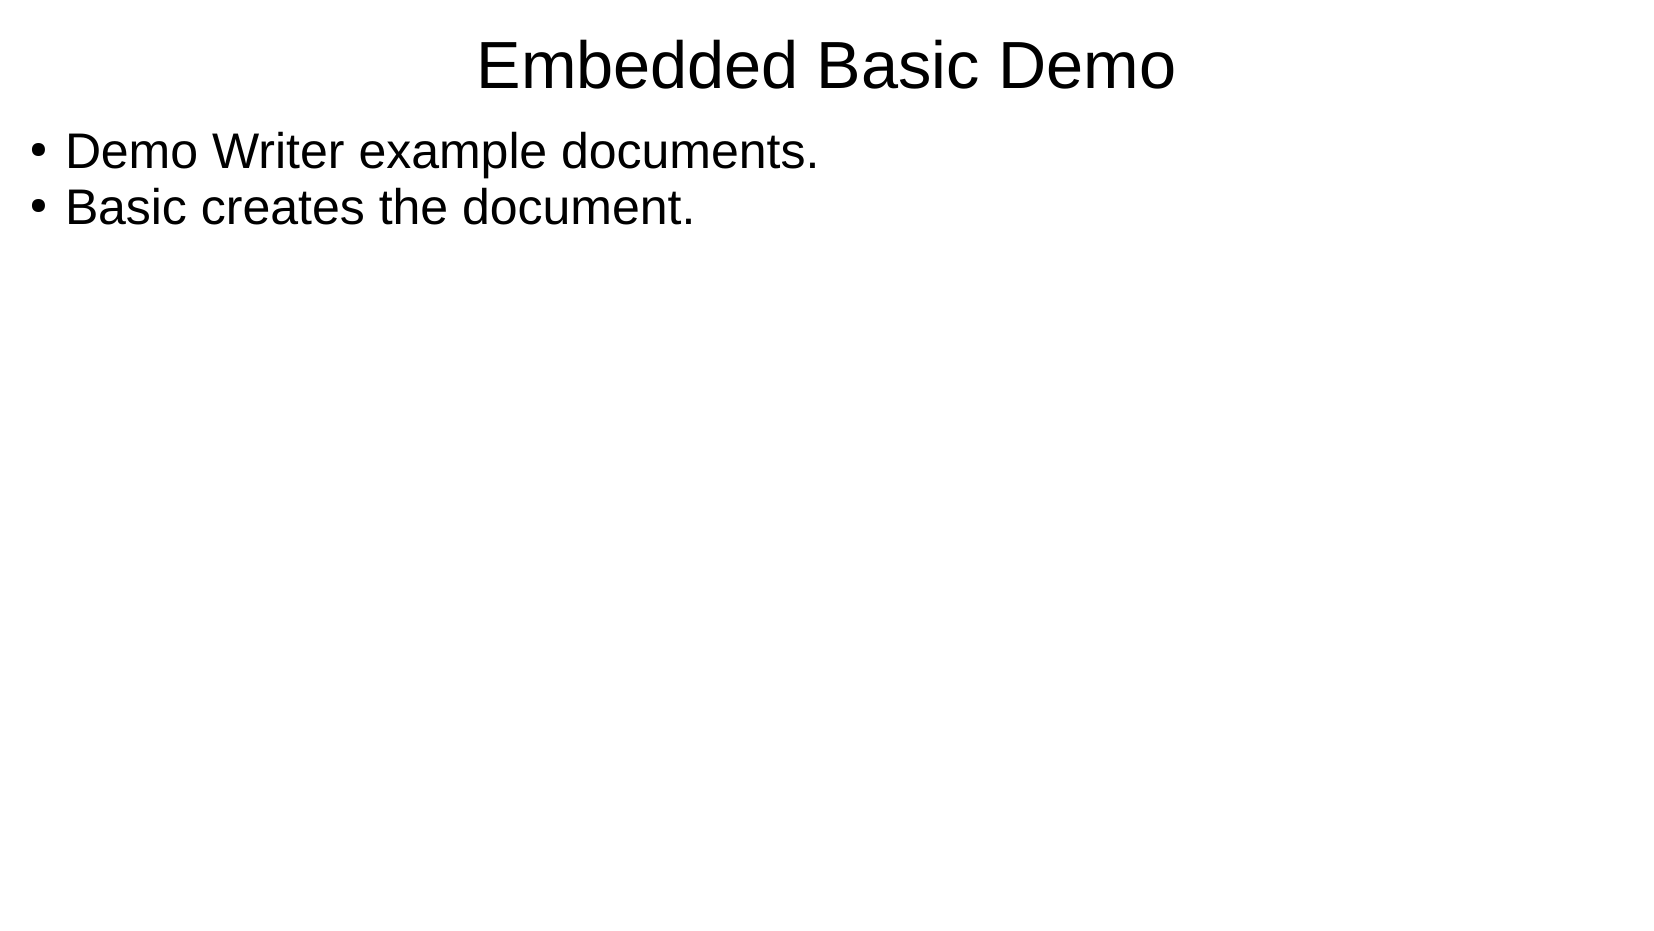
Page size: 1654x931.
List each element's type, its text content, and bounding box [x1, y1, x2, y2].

title Embedded Basic Demo [82, 27, 1571, 103]
subtitle Demo Writer example documents. Basic creates the document. [29, 123, 1622, 259]
